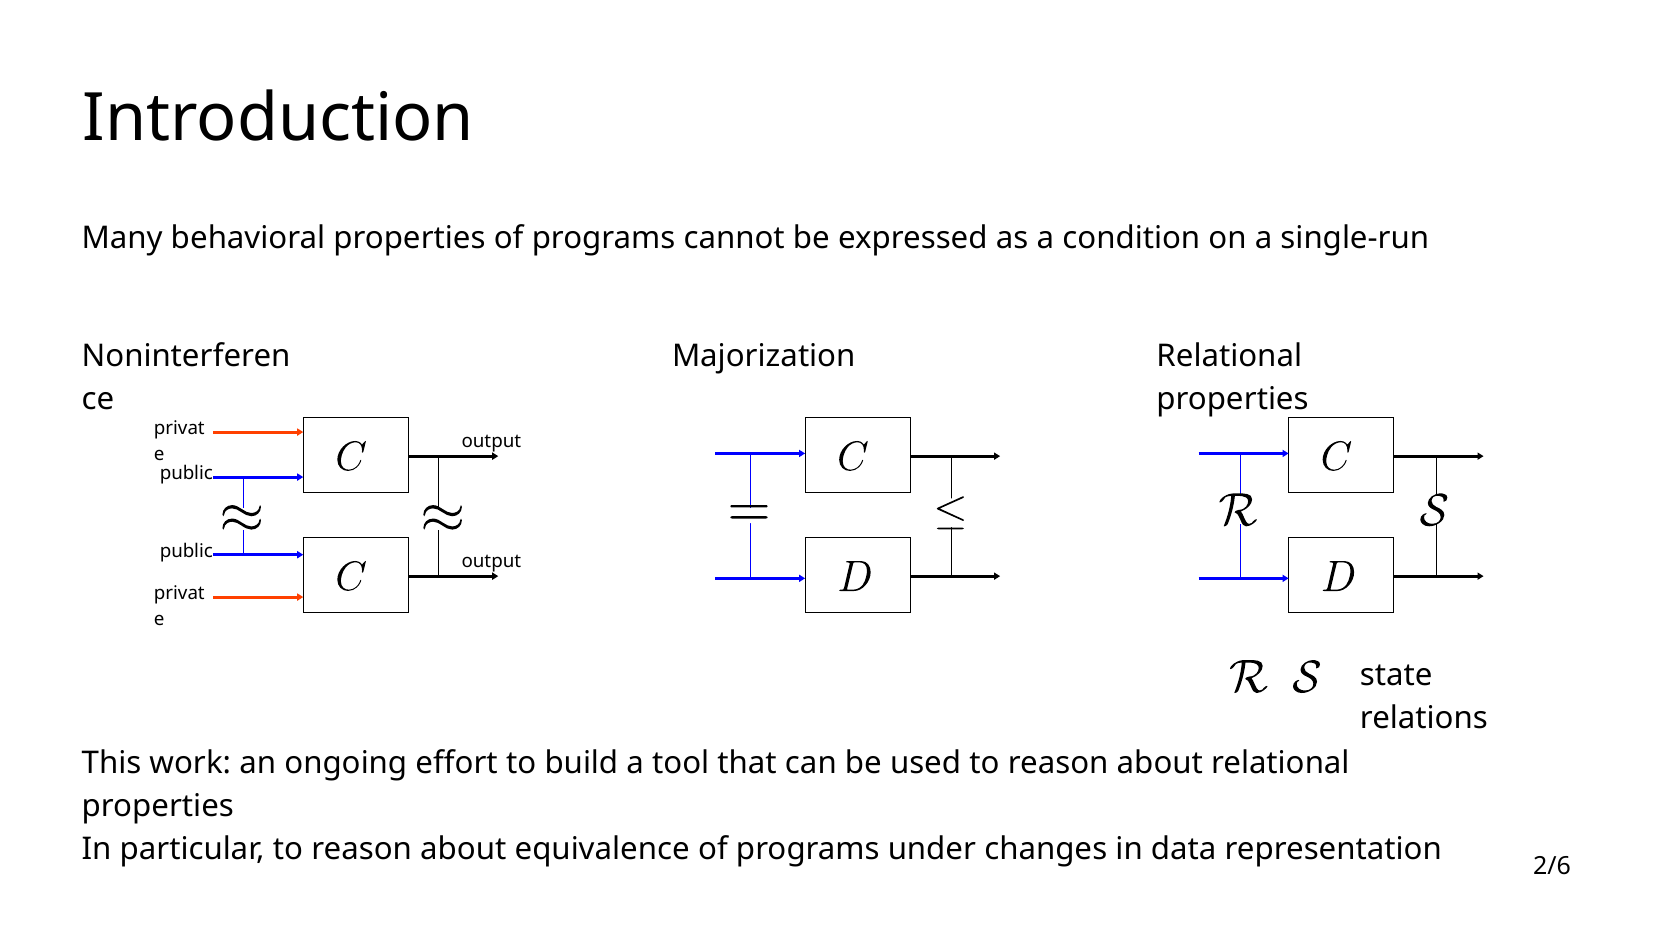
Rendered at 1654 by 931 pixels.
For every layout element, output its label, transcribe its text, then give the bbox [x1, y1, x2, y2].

text_box [303, 417, 409, 493]
text_box [1288, 417, 1394, 493]
text_box output [446, 539, 537, 583]
text_box This work: an ongoing effort to build a tool that can be used to reason about relational properties In particular, to reason about equivalence of programs under changes in data representation [66, 732, 1501, 840]
text_box [1420, 493, 1448, 527]
text_box public [145, 530, 236, 573]
text_box output [446, 419, 537, 463]
text_box state relations [1345, 645, 1561, 710]
text_box [1219, 493, 1257, 527]
text_box public [145, 452, 236, 495]
text_box Relational properties [1141, 325, 1477, 391]
text_box [730, 505, 768, 524]
text_box Majorization [657, 325, 906, 387]
text_box private [139, 407, 230, 450]
text_box [1293, 660, 1321, 694]
title Introduction [82, 37, 1571, 193]
text_box Many behavioral properties of programs cannot be expressed as a condition on a single-run [66, 207, 1501, 271]
text_box private [139, 572, 230, 615]
text_box [1230, 660, 1268, 694]
text_box Noninterference [66, 325, 316, 387]
text_box [423, 505, 462, 530]
text_box [805, 537, 911, 613]
text_box [303, 537, 409, 613]
text_box [1288, 537, 1394, 613]
text_box [805, 417, 911, 493]
text_box [936, 496, 966, 530]
text_box [222, 505, 261, 530]
